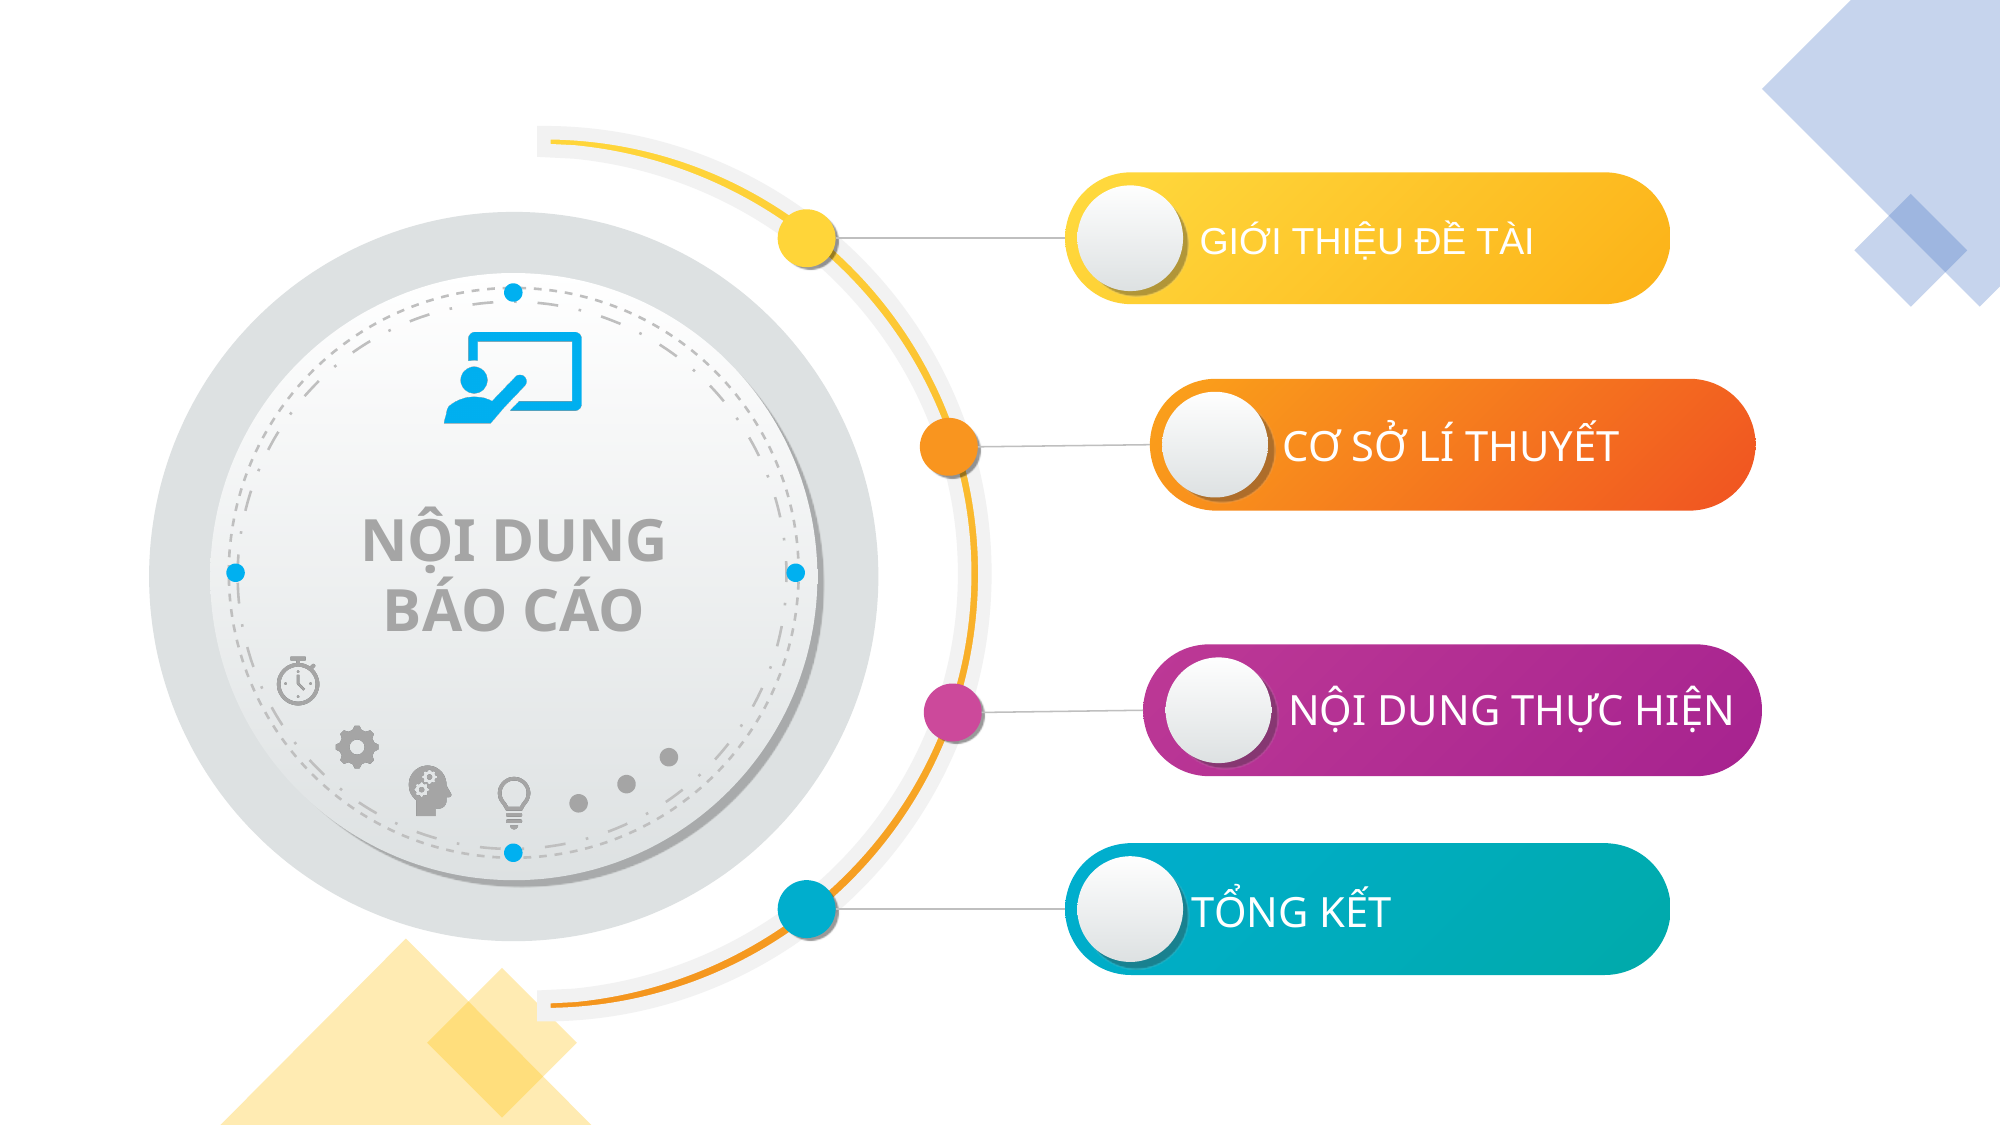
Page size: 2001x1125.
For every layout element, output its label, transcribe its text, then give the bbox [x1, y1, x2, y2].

picture [327, 717, 387, 777]
text_box NỘI DUNG THỰC HIỆN [1273, 675, 1790, 742]
text_box GIỚI THIỆU ĐỀ TÀI [1184, 209, 1670, 270]
text_box [1143, 644, 1754, 777]
text_box [149, 211, 879, 942]
text_box [1065, 172, 1664, 305]
text_box [1761, 0, 2000, 307]
text_box [220, 132, 985, 1125]
text_box NỘI DUNG BÁO CÁO [334, 495, 694, 653]
picture [400, 762, 460, 822]
text_box [1149, 378, 1756, 511]
text_box [1065, 843, 1671, 976]
picture [268, 651, 328, 711]
picture [437, 302, 588, 453]
text_box CƠ SỞ LÍ THUYẾT [1267, 411, 1697, 478]
picture [484, 773, 544, 833]
text_box TỔNG KẾT [1176, 878, 1606, 945]
